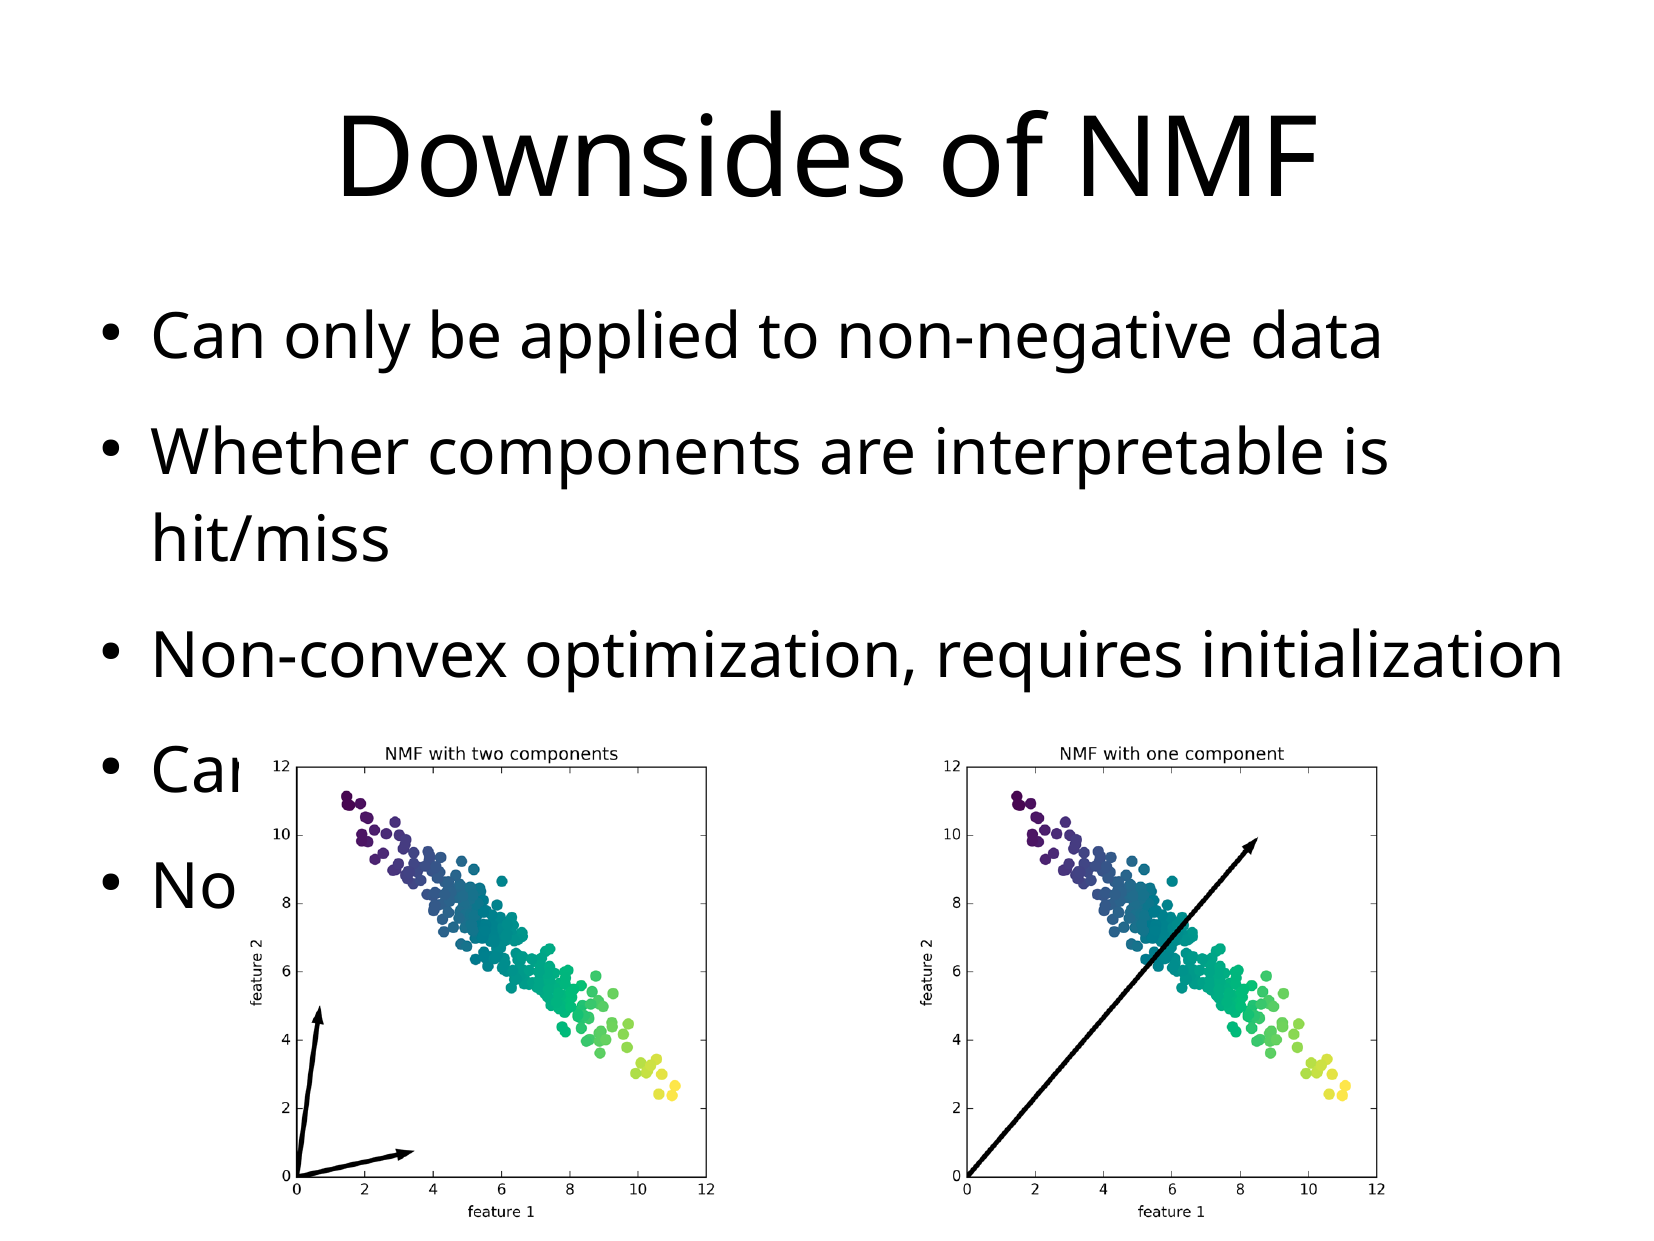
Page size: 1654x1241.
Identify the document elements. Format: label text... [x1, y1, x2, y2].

picture [239, 742, 1396, 1231]
list Can only be applied to non-negative data Whether components are interpretable is hit/miss Non-convex optimization, requires initialization Can be slow on large datasets Not orthogonal [82, 290, 1571, 1010]
title Downsides of NMF [82, 49, 1571, 257]
